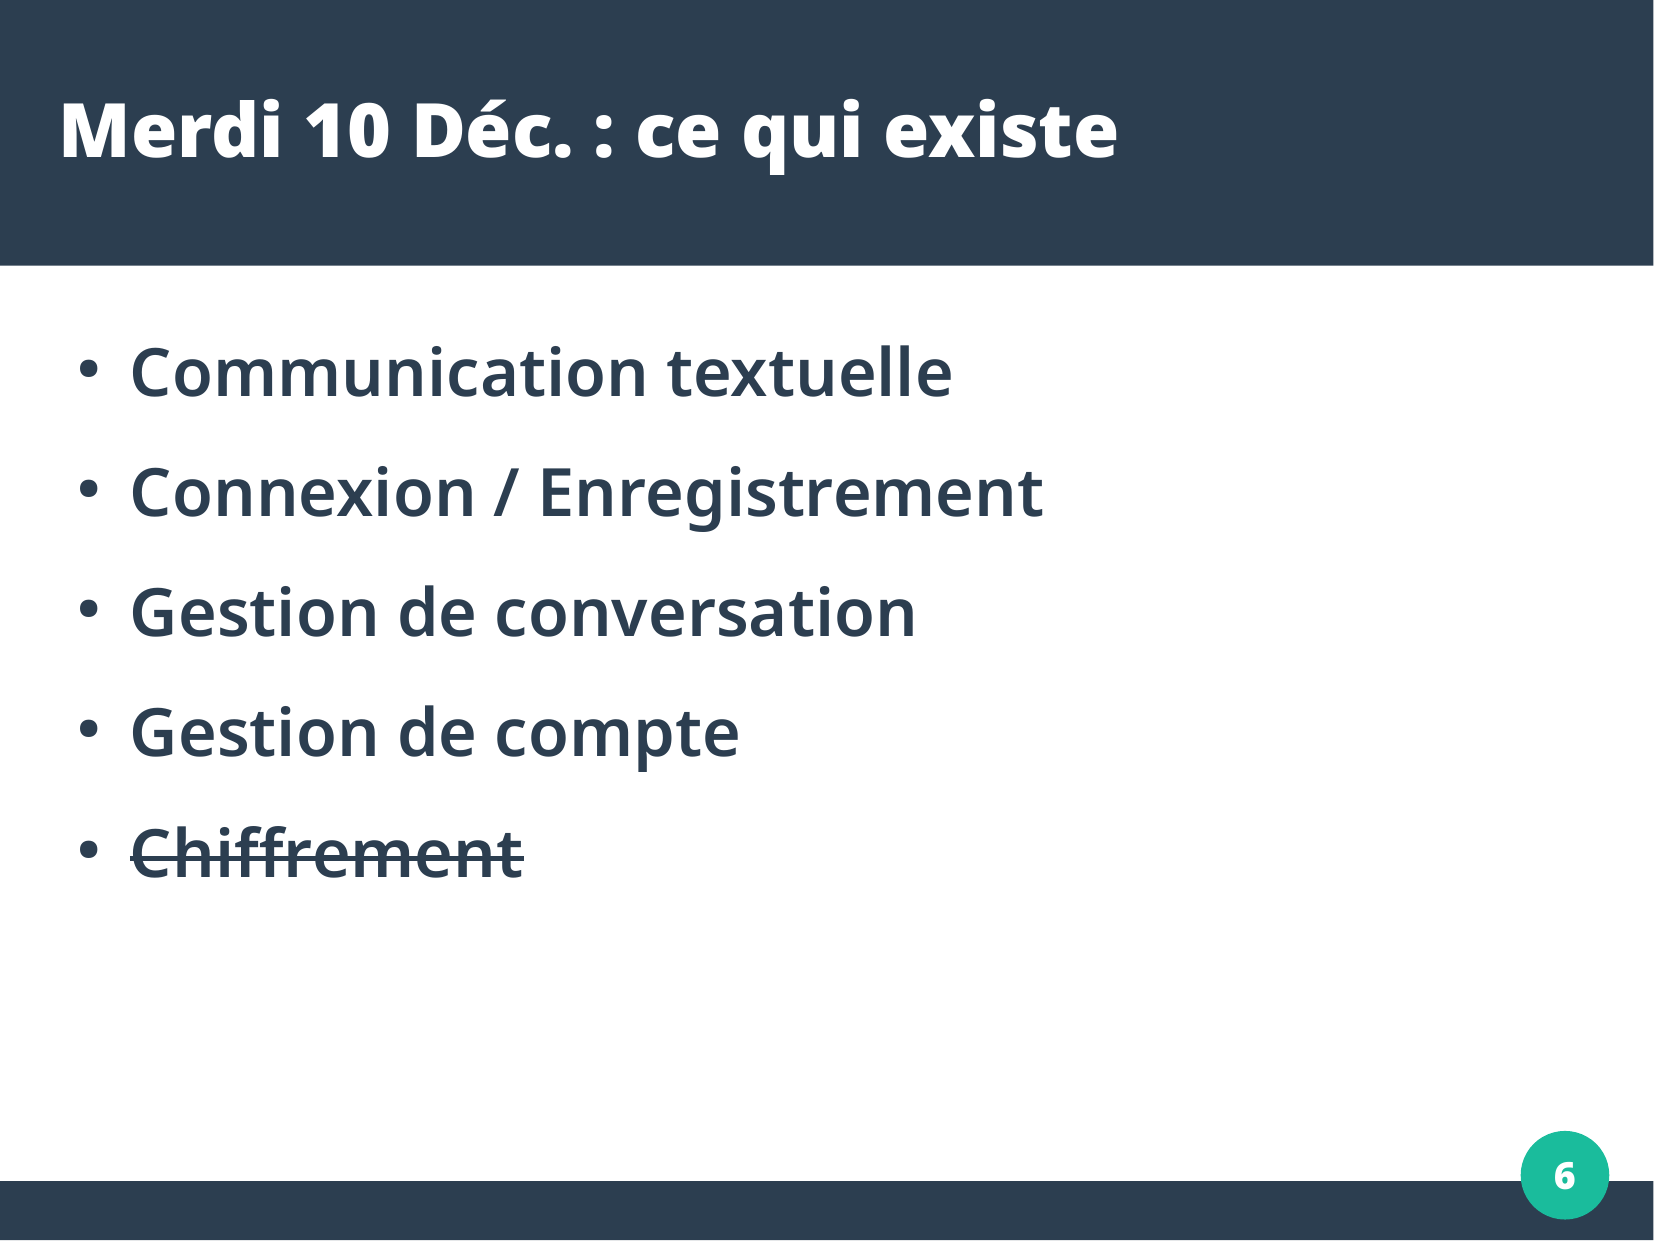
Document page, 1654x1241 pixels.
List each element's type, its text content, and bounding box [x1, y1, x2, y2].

title Merdi 10 Déc. : ce qui existe [59, 49, 1595, 207]
list Communication textuelle Connexion / Enregistrement Gestion de conversation Gestion de compte Chiffrement [59, 324, 1595, 1152]
